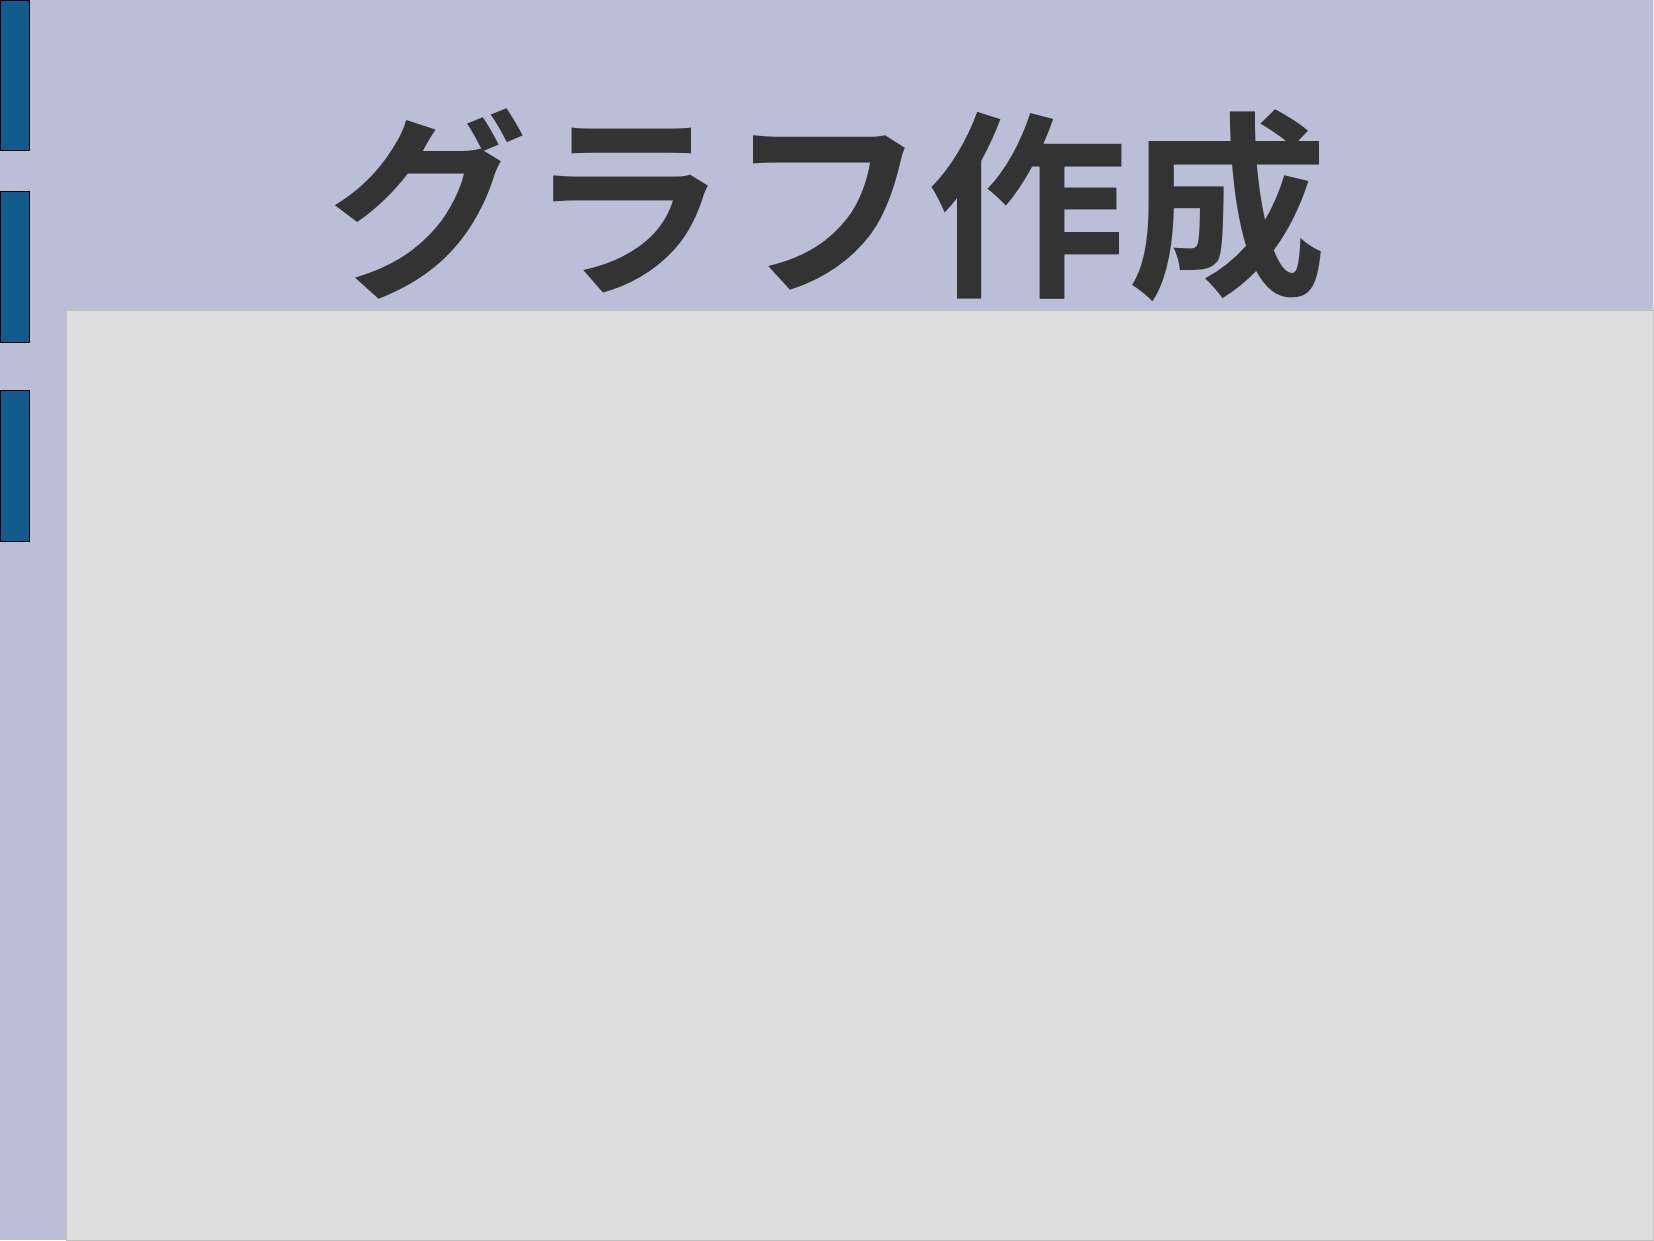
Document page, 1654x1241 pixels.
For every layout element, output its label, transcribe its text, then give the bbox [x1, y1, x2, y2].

title グラフ作成 [121, 94, 1534, 295]
